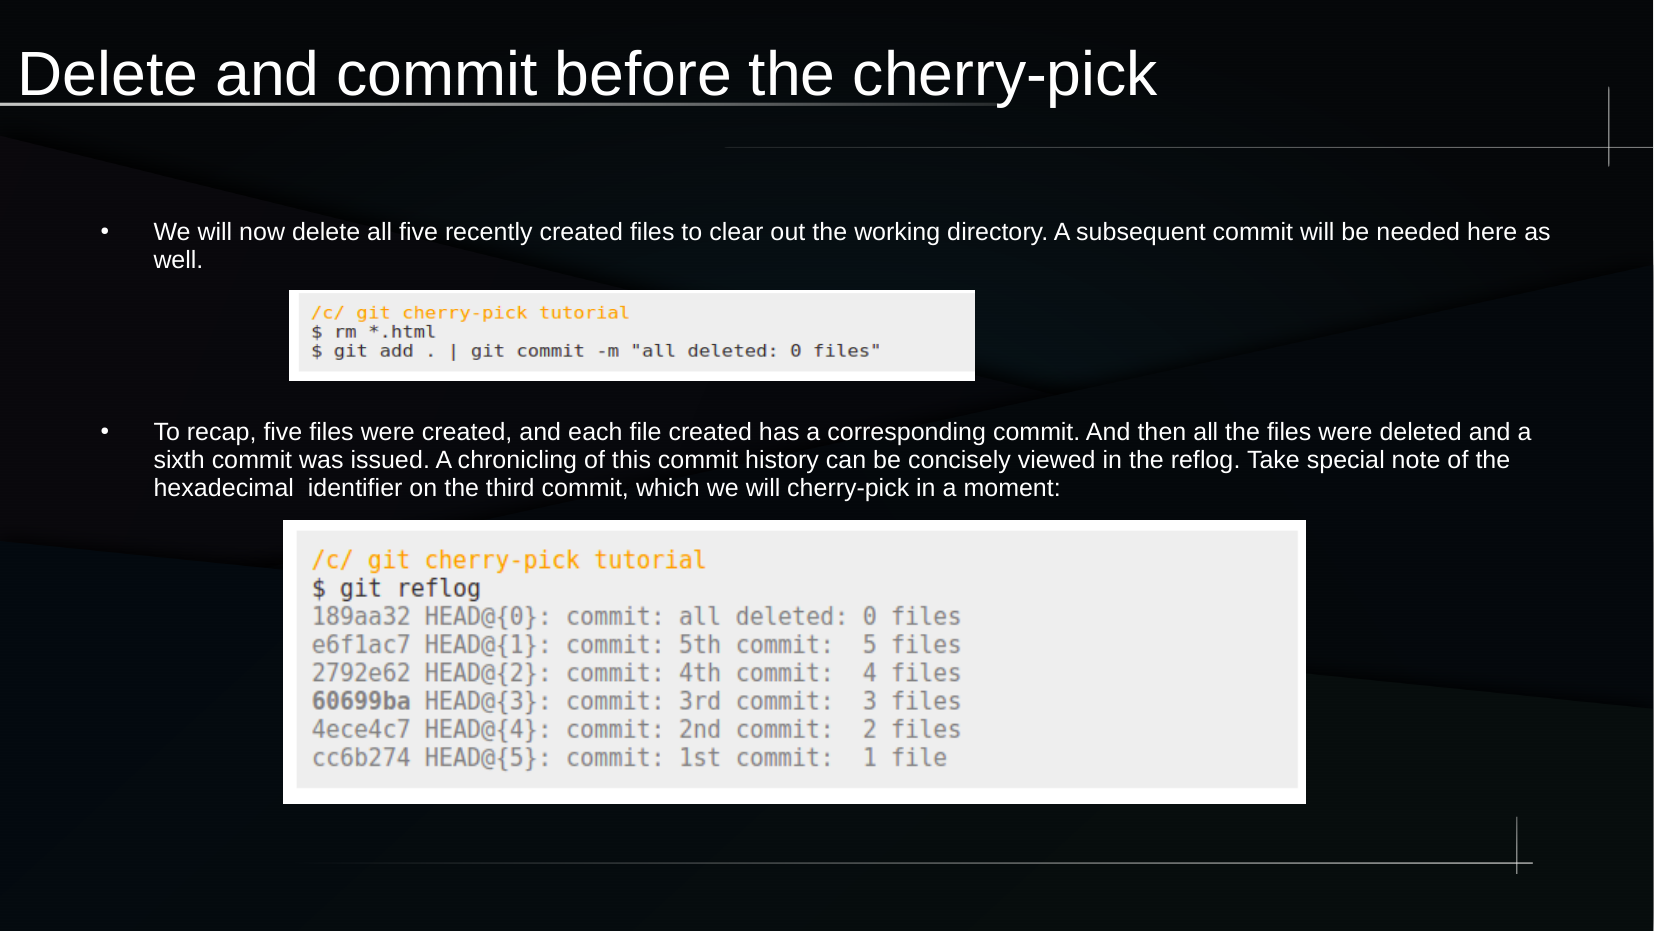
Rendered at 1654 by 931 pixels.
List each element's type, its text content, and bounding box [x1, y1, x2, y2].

title Delete and commit before the cherry-pick [17, 38, 1583, 212]
picture [0, 0, 1654, 931]
list We will now delete all five recently created files to clear out the working directory. A subsequent commit will be needed here as well. To recap, five files were created, and each file created has a corresponding commit. And then all the files were deleted and a sixth commit was issued. A chronicling of this commit history can be concisely viewed in the reflog. Take special note of the hexadecimal identifier on the third commit, which we will cherry-pick in a moment: [82, 217, 1571, 758]
